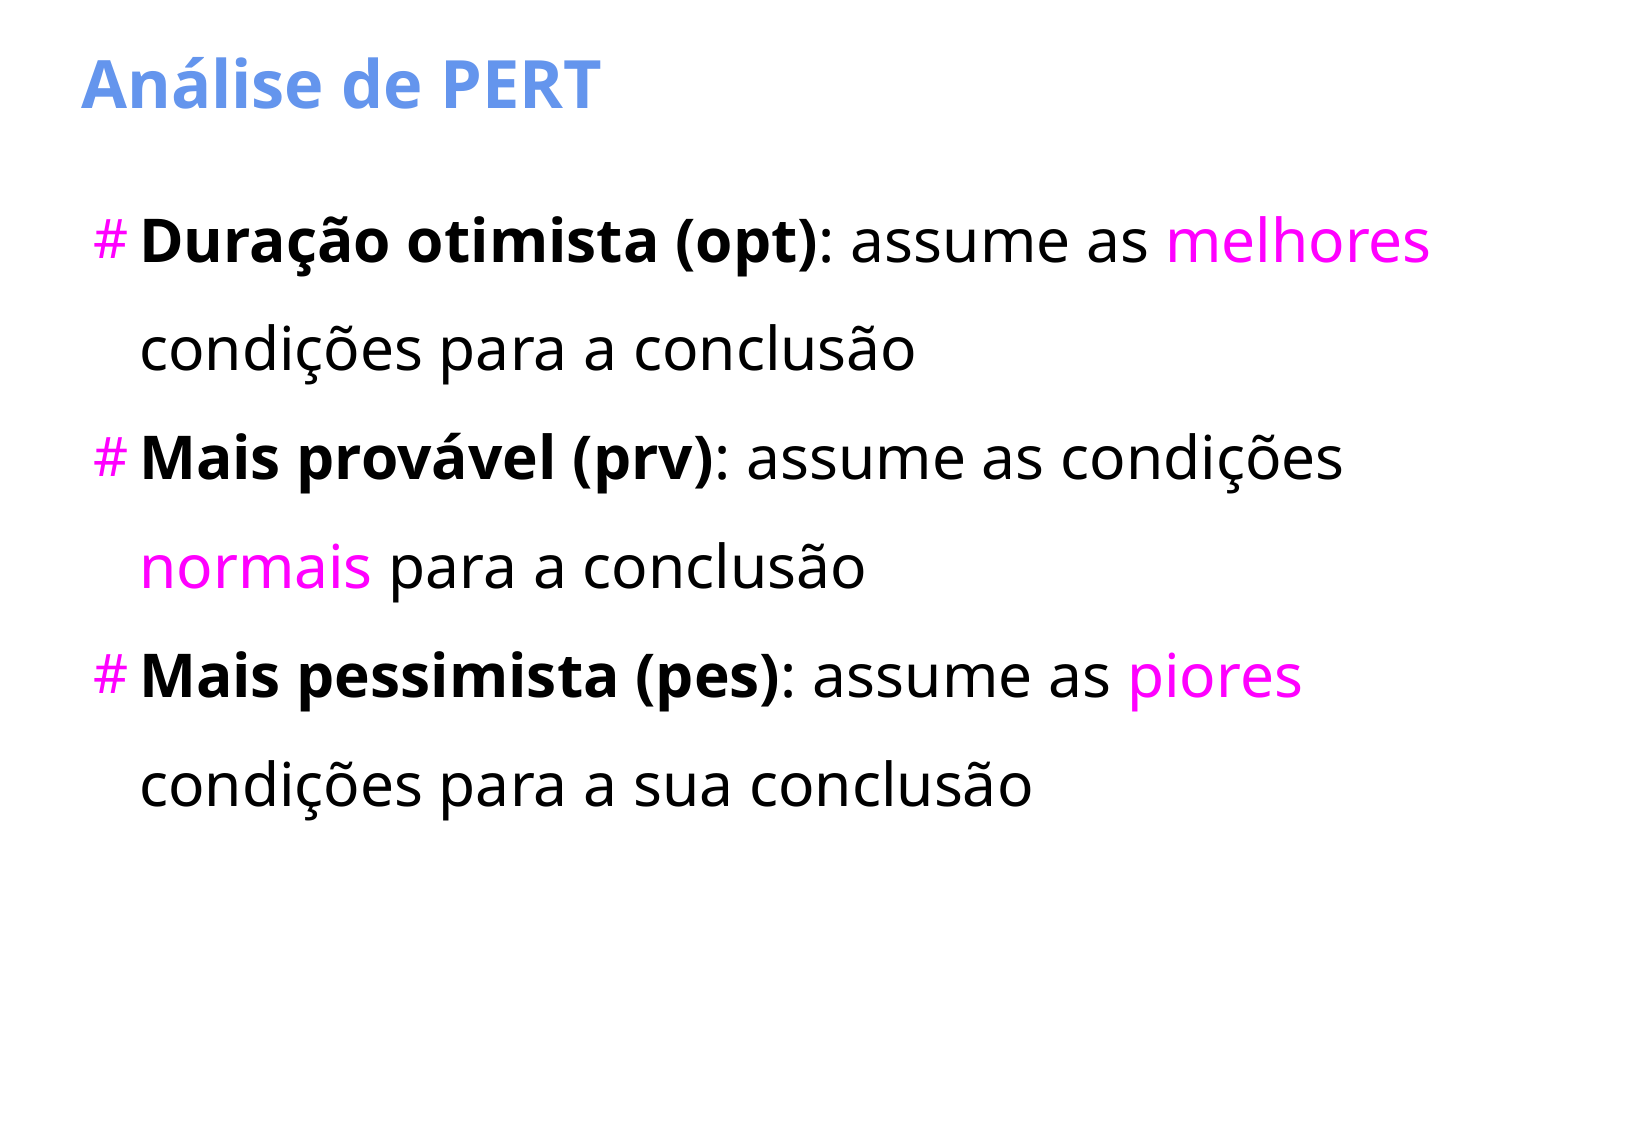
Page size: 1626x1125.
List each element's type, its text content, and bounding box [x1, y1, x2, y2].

list Duração otimista (opt): assume as melhores condições para a conclusão Mais provável (prv): assume as condições normais para a conclusão Mais pessimista (pes): assume as piores condições para a sua conclusão [81, 165, 1544, 1016]
title Análise de PERT [81, 41, 1544, 122]
